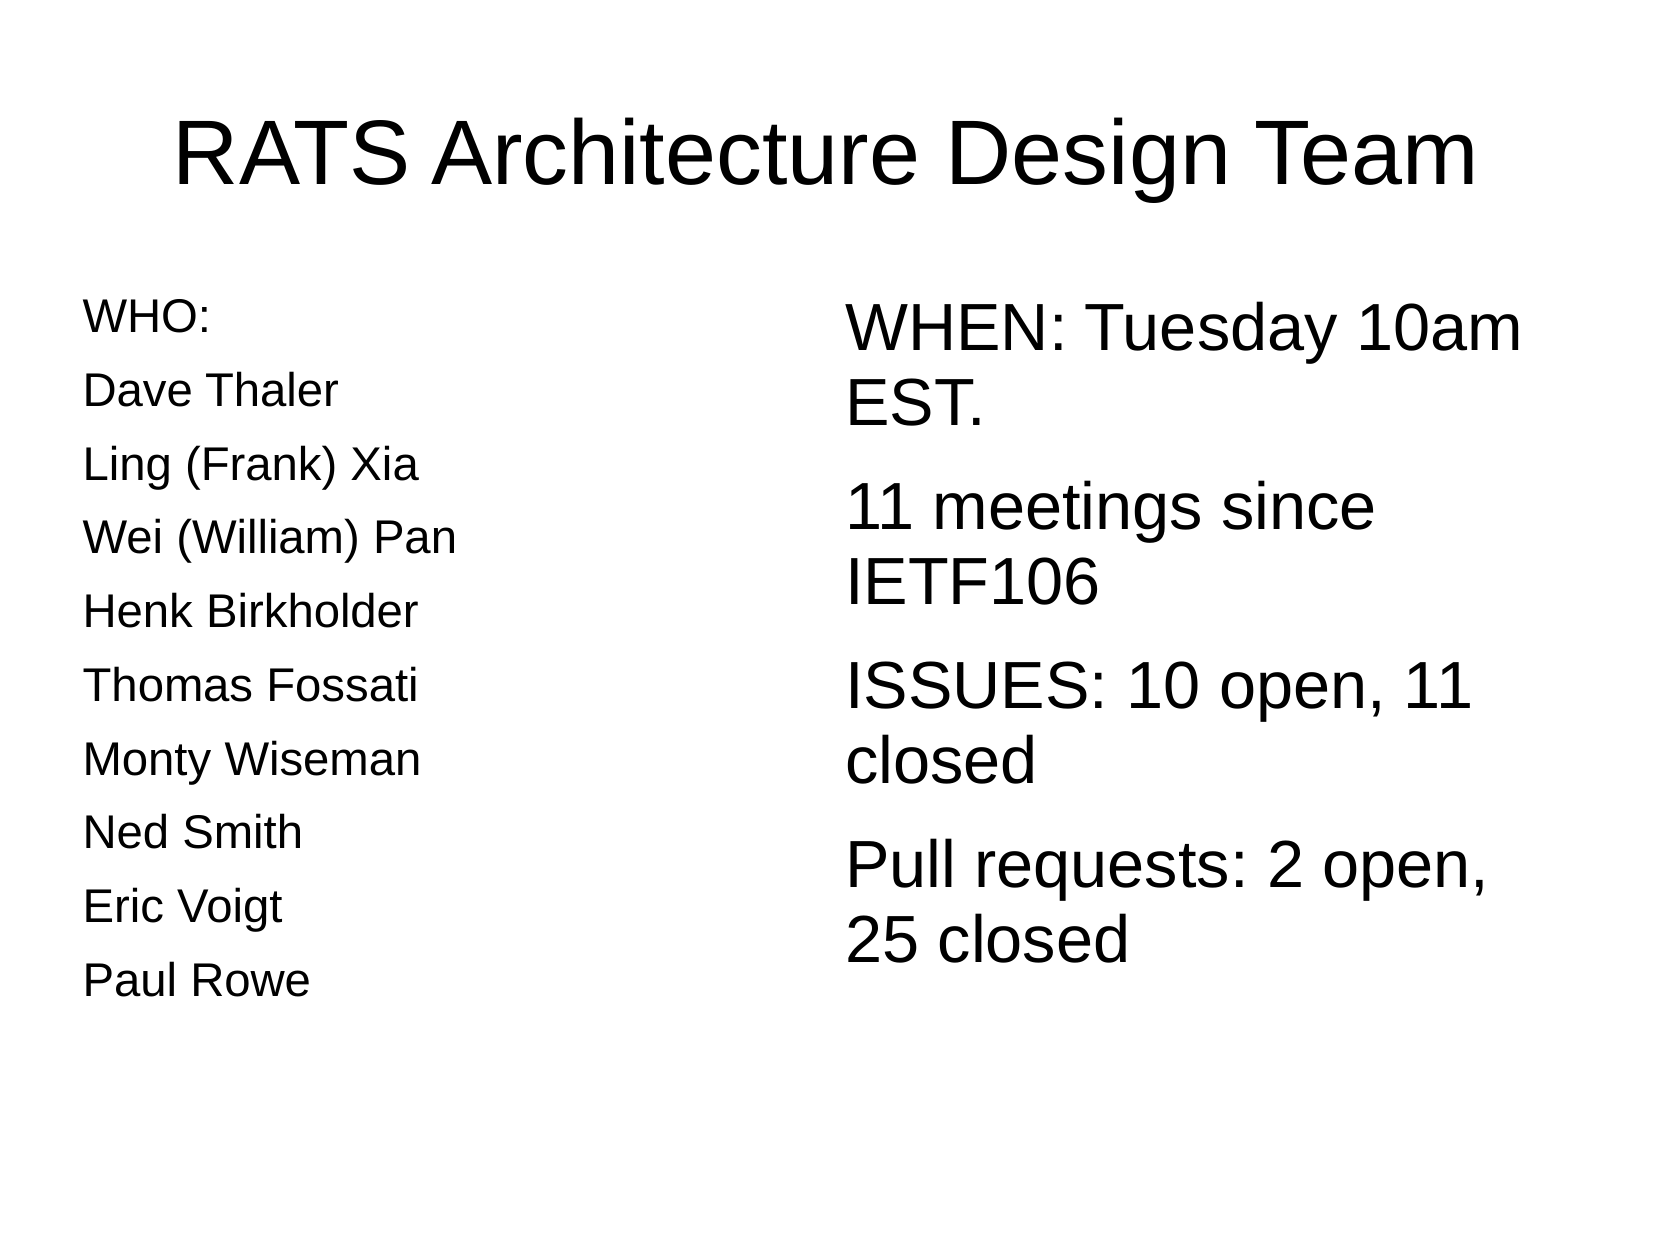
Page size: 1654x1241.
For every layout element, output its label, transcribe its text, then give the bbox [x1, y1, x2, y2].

list WHO: Dave Thaler Ling (Frank) Xia Wei (William) Pan Henk Birkholder Thomas Fossati Monty Wiseman Ned Smith Eric Voigt Paul Rowe [82, 290, 809, 1010]
title RATS Architecture Design Team [82, 49, 1571, 257]
list WHEN: Tuesday 10am EST. 11 meetings since IETF106 ISSUES: 10 open, 11 closed Pull requests: 2 open, 25 closed [845, 290, 1572, 1010]
